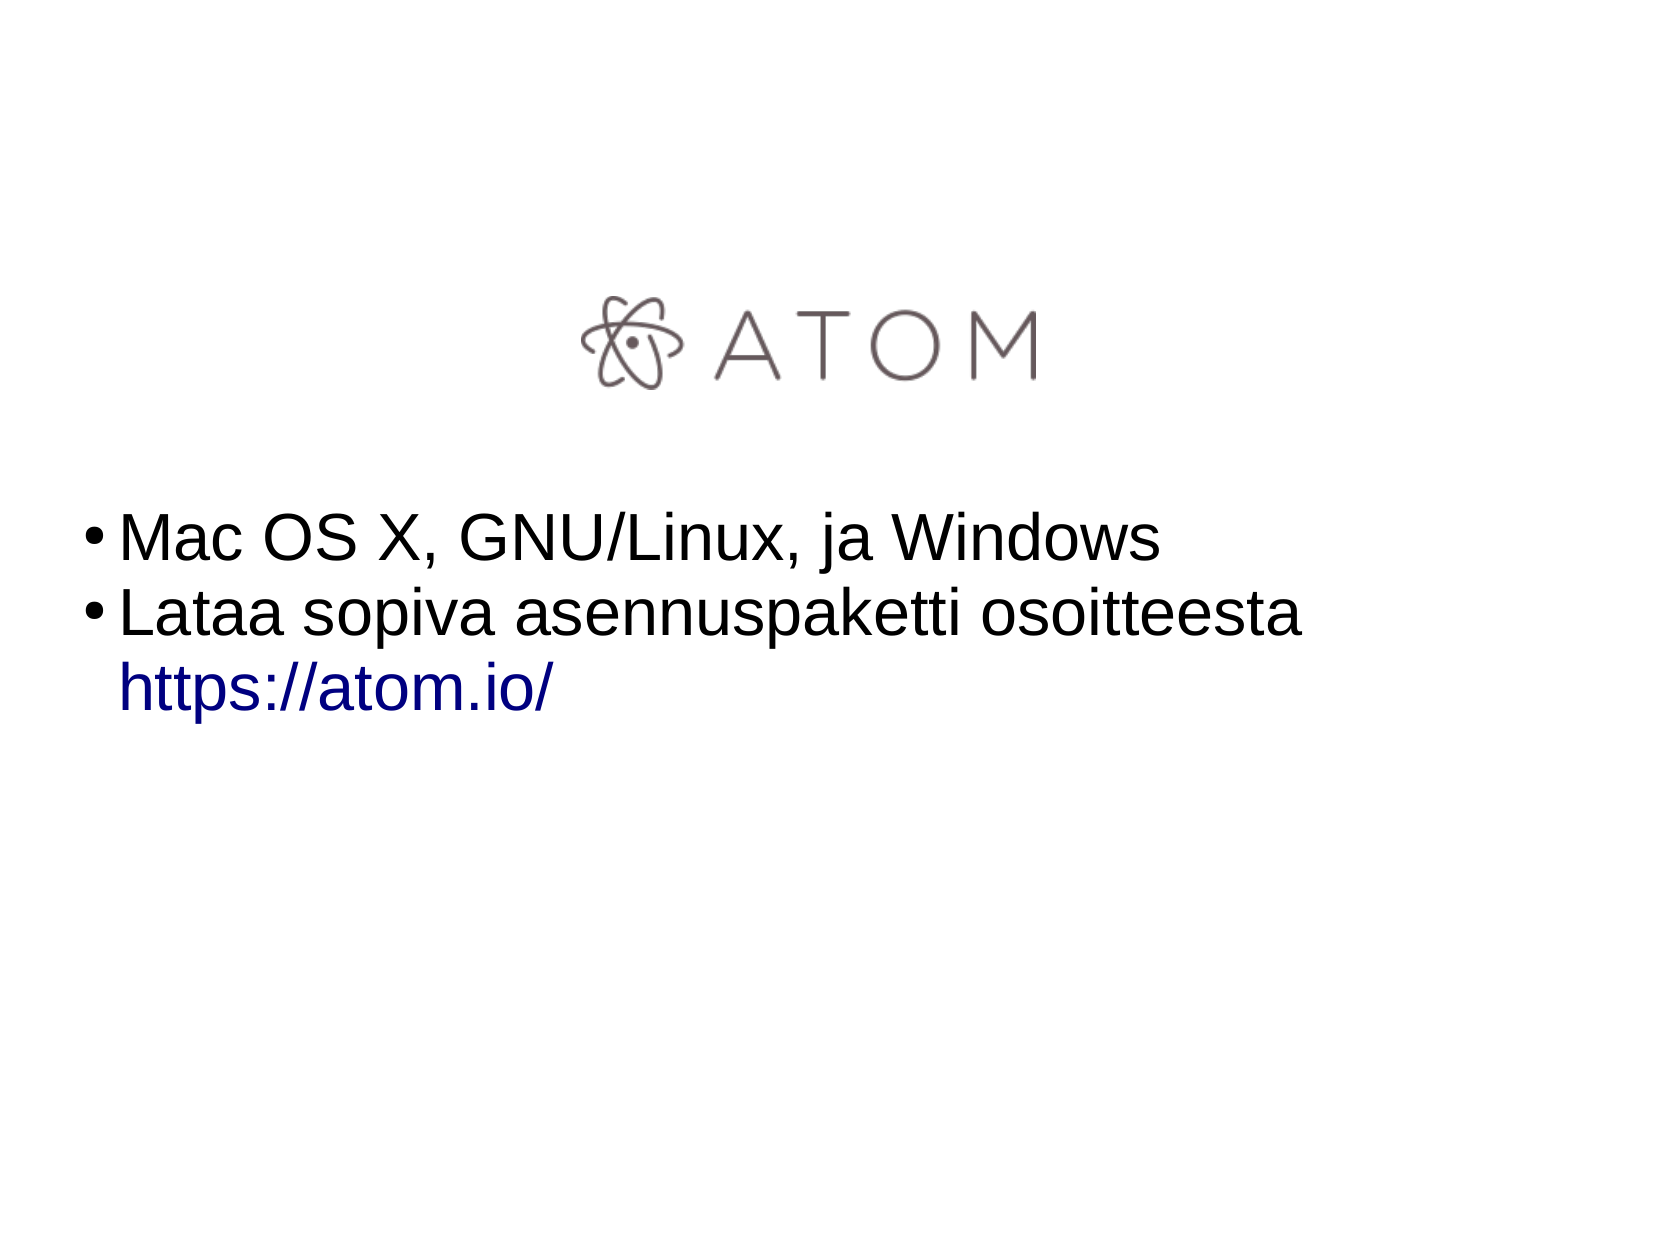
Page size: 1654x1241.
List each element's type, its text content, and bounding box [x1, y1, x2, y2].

subtitle Mac OS X, GNU/Linux, ja Windows Lataa sopiva asennuspaketti osoitteesta https://atom.io/ [82, 290, 1571, 1010]
picture [581, 296, 1036, 391]
